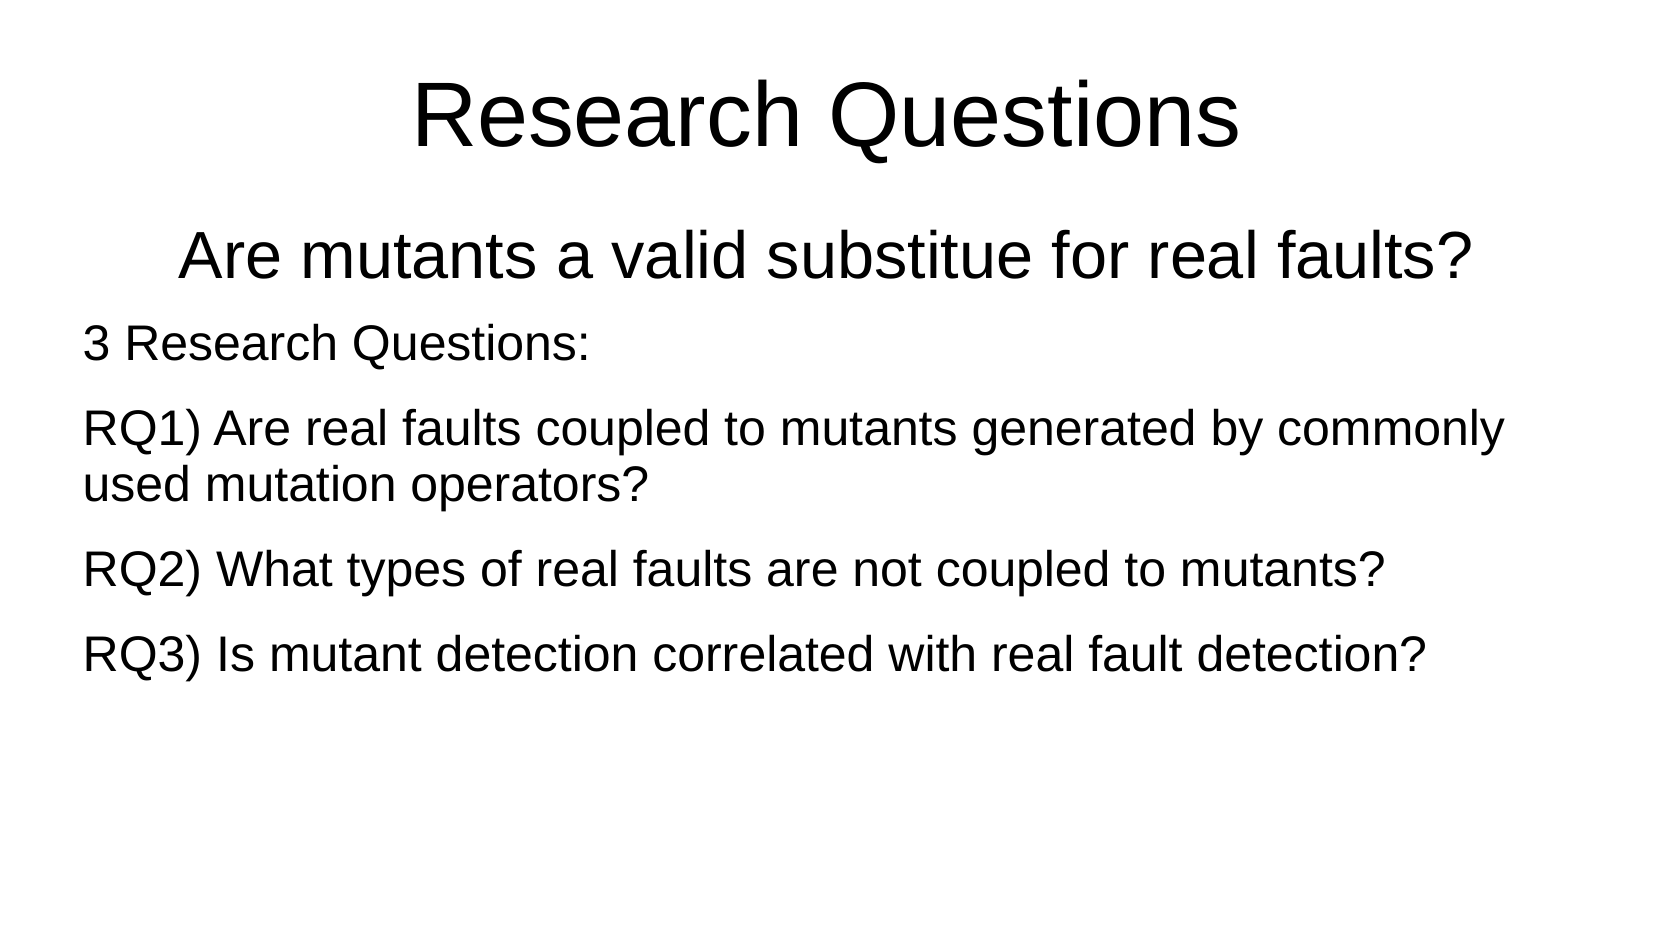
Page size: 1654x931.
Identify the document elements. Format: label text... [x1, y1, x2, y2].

list Are mutants a valid substitue for real faults? [82, 217, 1571, 301]
title Research Questions [82, 37, 1571, 193]
list 3 Research Questions: RQ1) Are real faults coupled to mutants generated by commonly used mutation operators? RQ2) What types of real faults are not coupled to mutants? RQ3) Is mutant detection correlated with real fault detection? [82, 315, 1571, 757]
